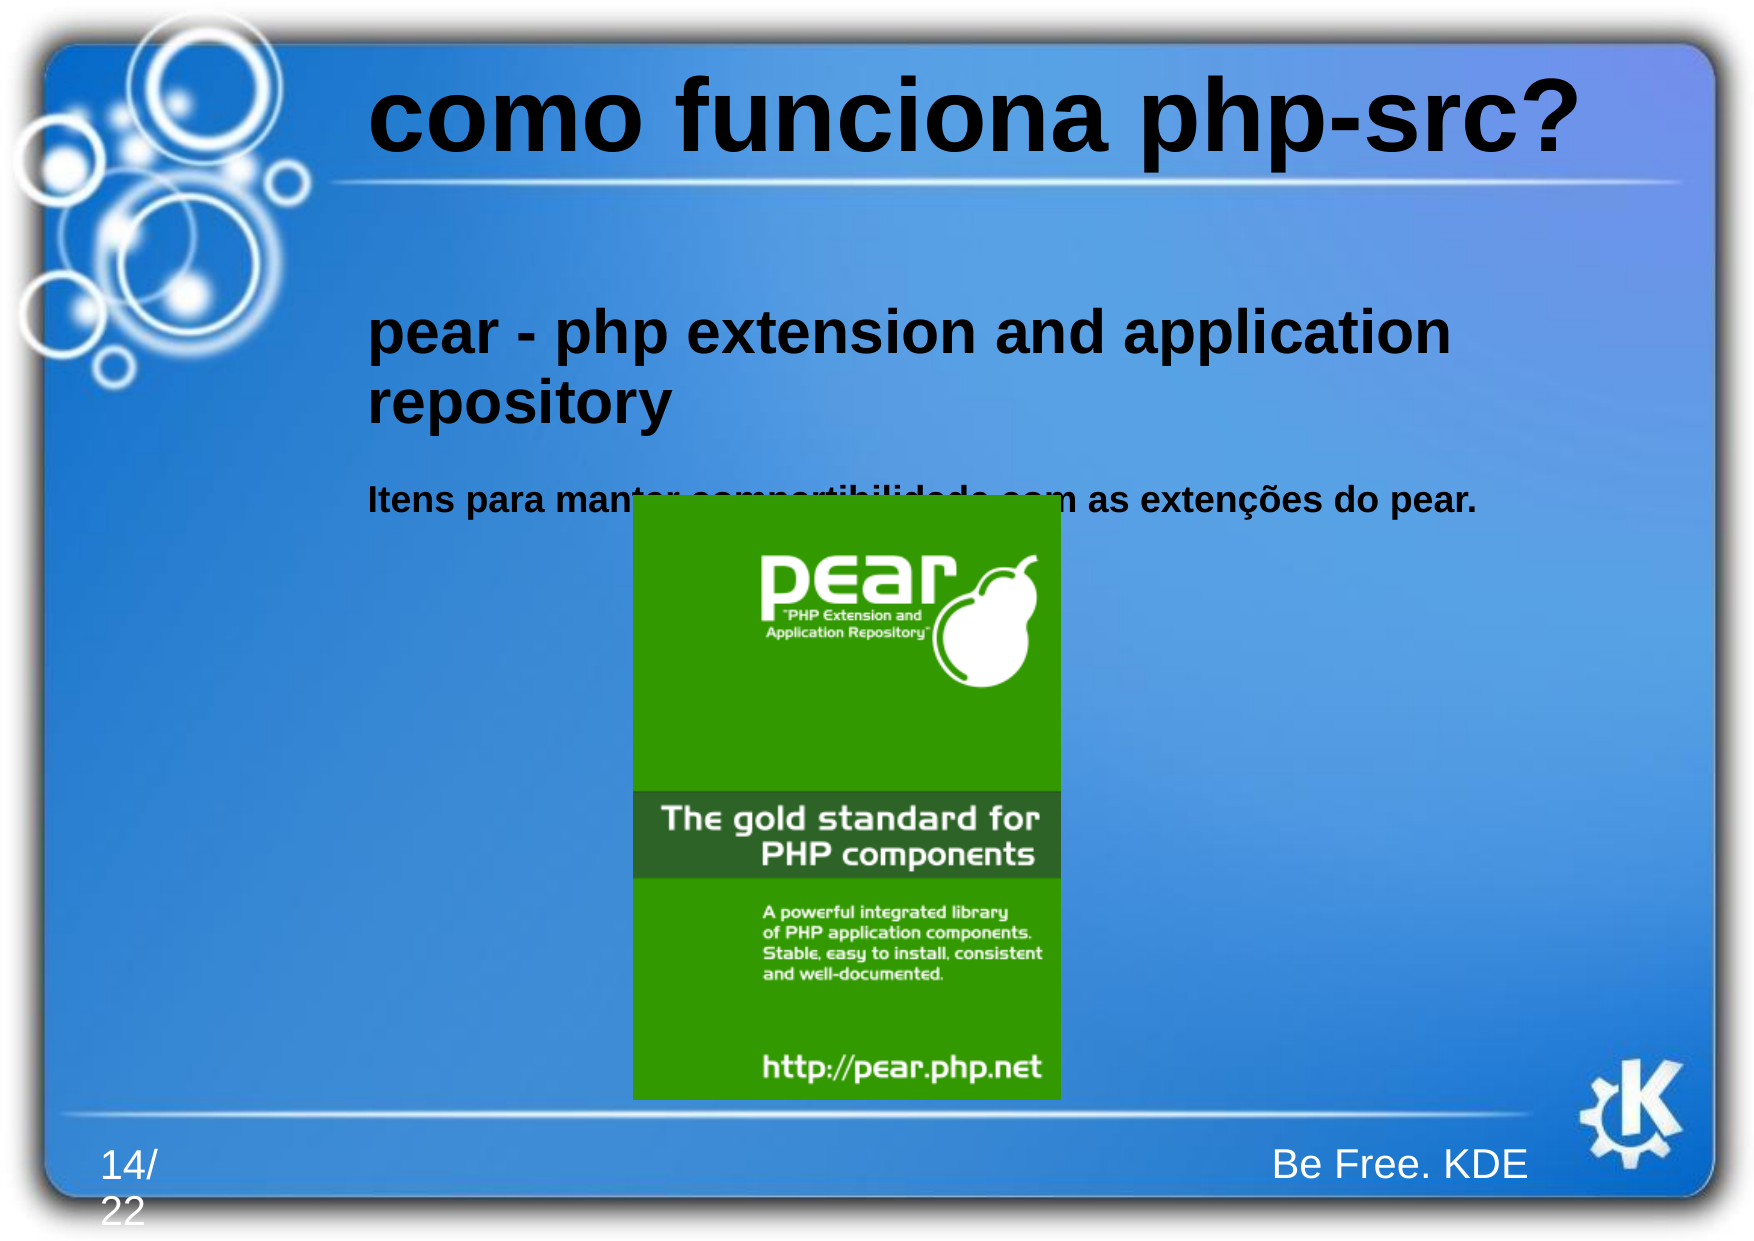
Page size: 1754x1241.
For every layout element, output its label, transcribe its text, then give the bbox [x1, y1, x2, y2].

picture [0, 0, 1754, 1241]
list pear - php extension and application repository Itens para manter compartibilidade com as extenções do pear. [352, 289, 1651, 1084]
title como funciona php-src? [352, 49, 1651, 174]
